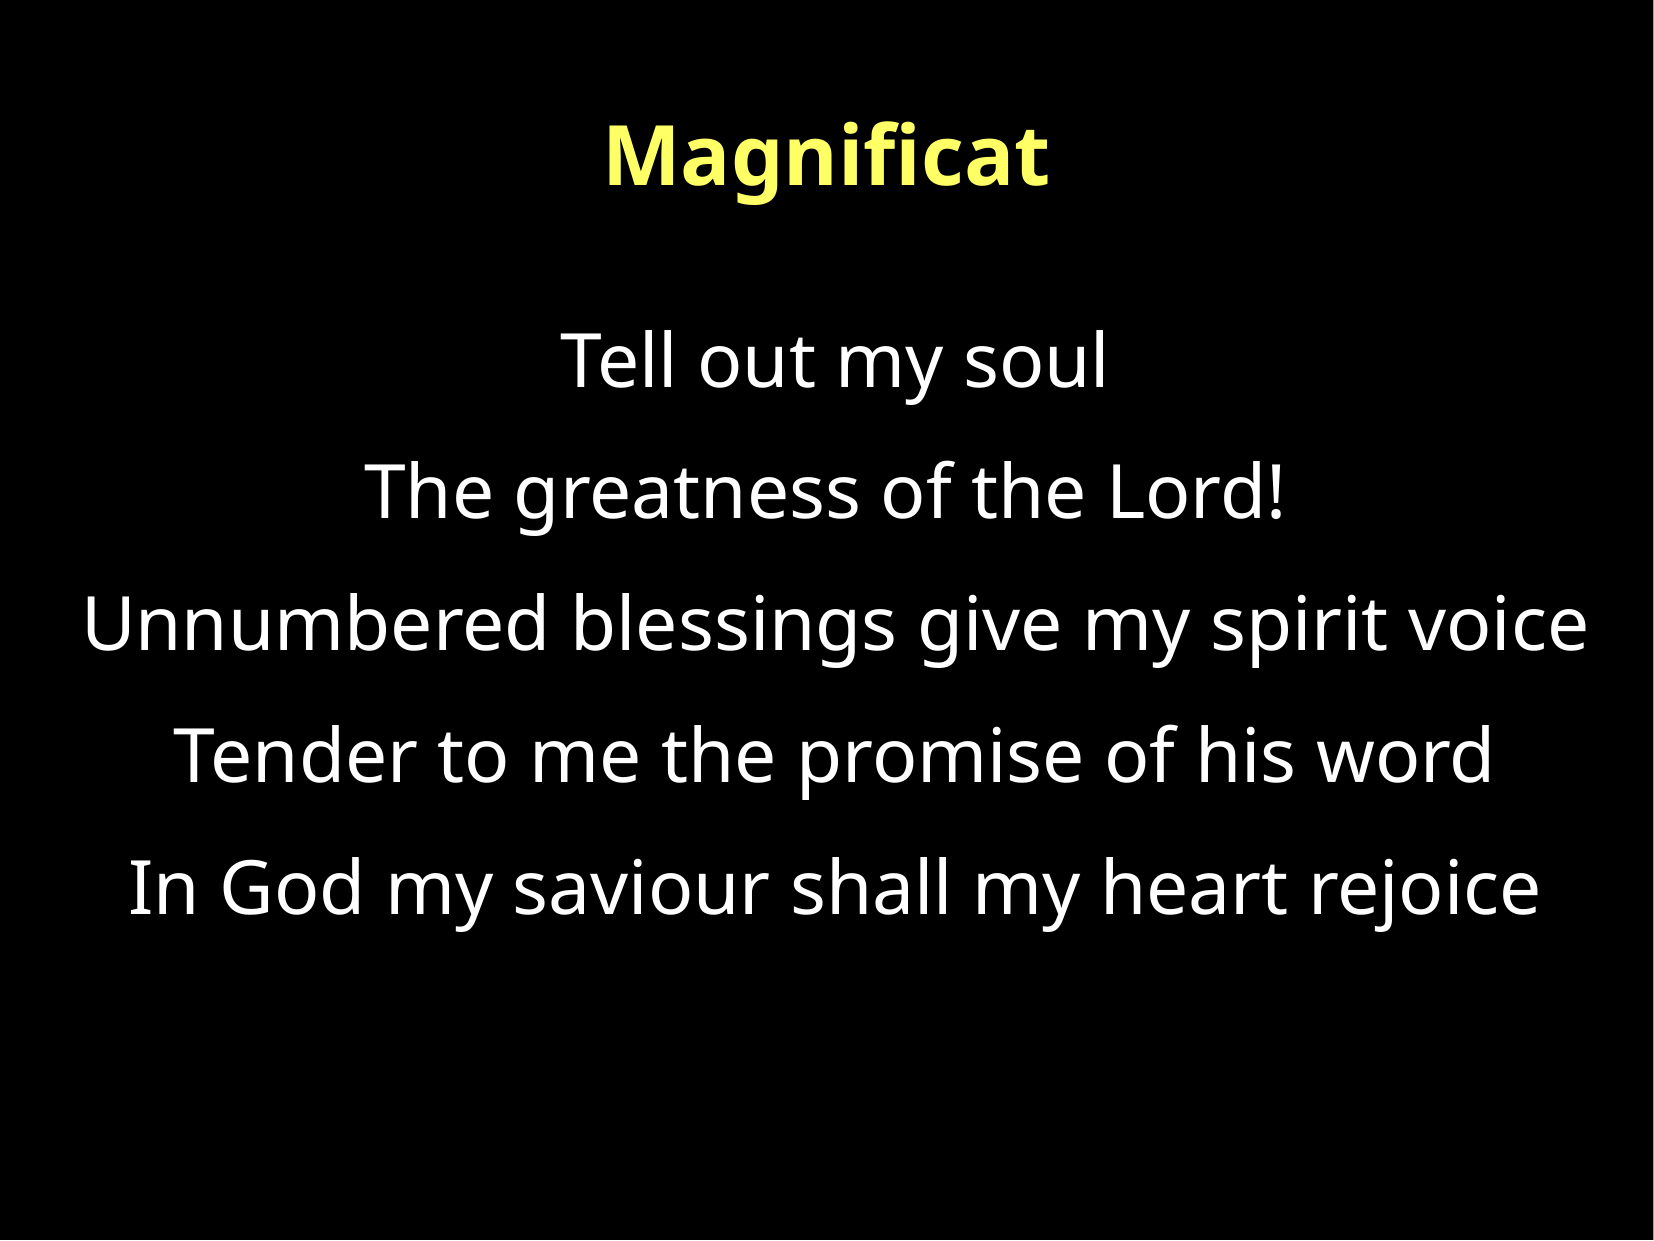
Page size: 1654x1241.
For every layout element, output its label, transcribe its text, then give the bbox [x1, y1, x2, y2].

title Magnificat [0, 49, 1654, 257]
list Tell out my soul The greatness of the Lord! Unnumbered blessings give my spirit voice Tender to me the promise of his word In God my saviour shall my heart rejoice [0, 307, 1654, 1229]
